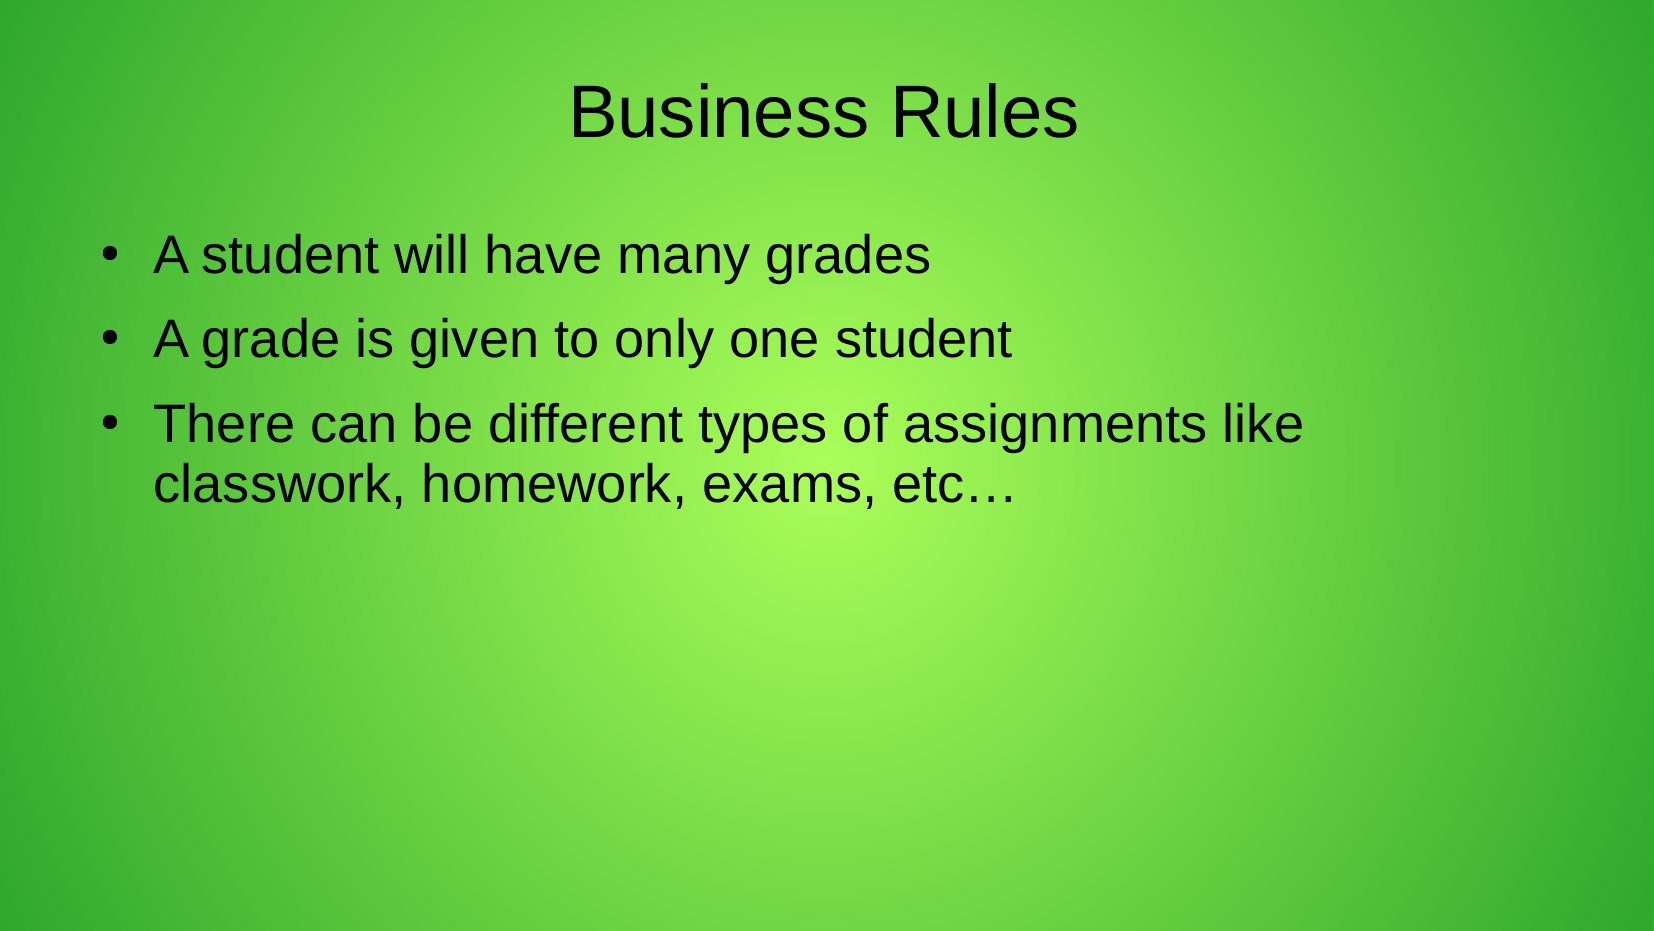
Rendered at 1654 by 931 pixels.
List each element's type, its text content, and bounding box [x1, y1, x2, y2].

title Business Rules [82, 35, 1571, 189]
list A student will have many grades A grade is given to only one student There can be different types of assignments like classwork, homework, exams, etc… [82, 224, 1571, 764]
